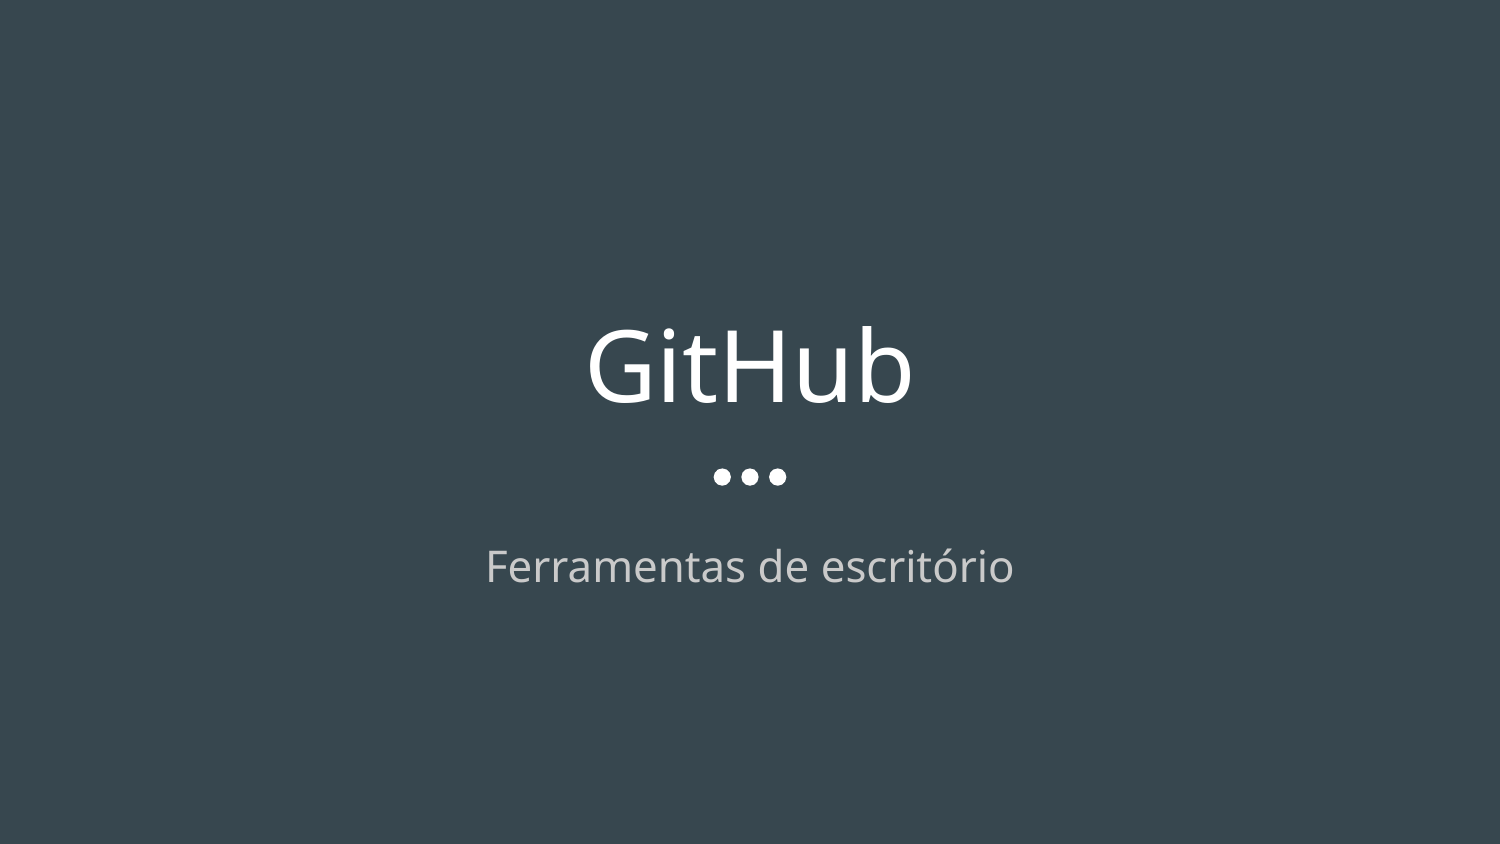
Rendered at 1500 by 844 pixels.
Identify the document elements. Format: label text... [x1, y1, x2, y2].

subtitle Ferramentas de escritório [110, 520, 1390, 651]
title GitHub [110, 162, 1390, 447]
